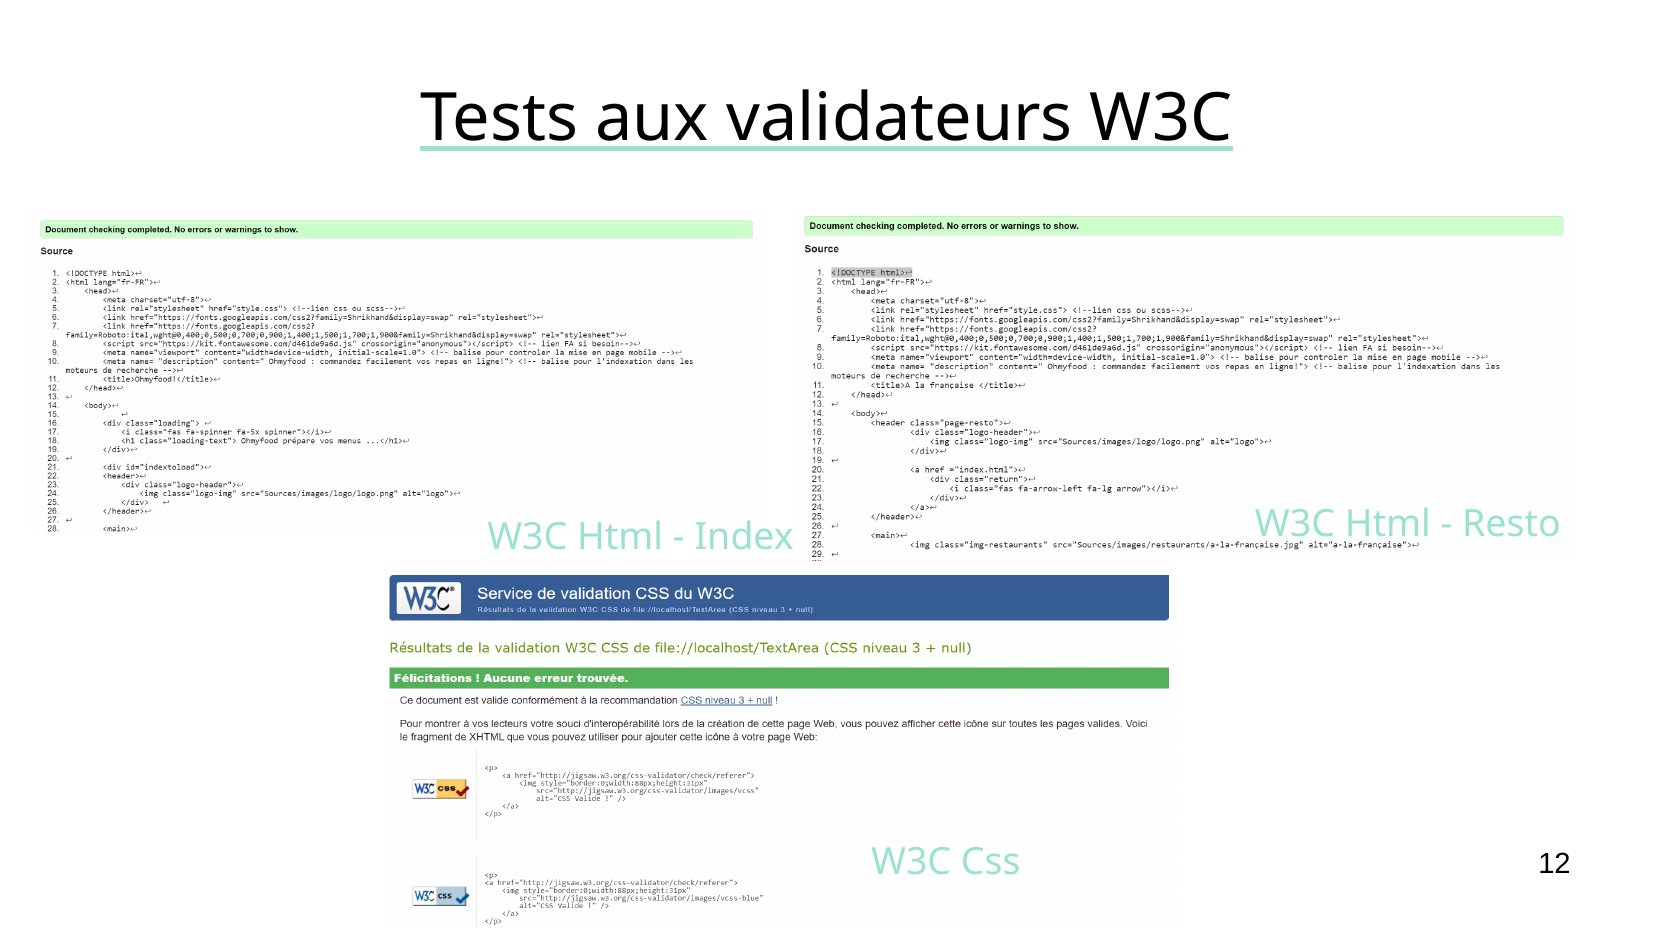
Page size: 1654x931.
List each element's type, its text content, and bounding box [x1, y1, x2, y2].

picture [381, 565, 1182, 928]
text_box W3C Css [856, 827, 1152, 884]
picture [797, 206, 1572, 562]
picture [28, 206, 768, 532]
text_box W3C Html - Resto [1240, 488, 1625, 591]
title Tests aux validateurs W3C [82, 37, 1571, 193]
text_box W3C Html - Index [472, 501, 857, 604]
